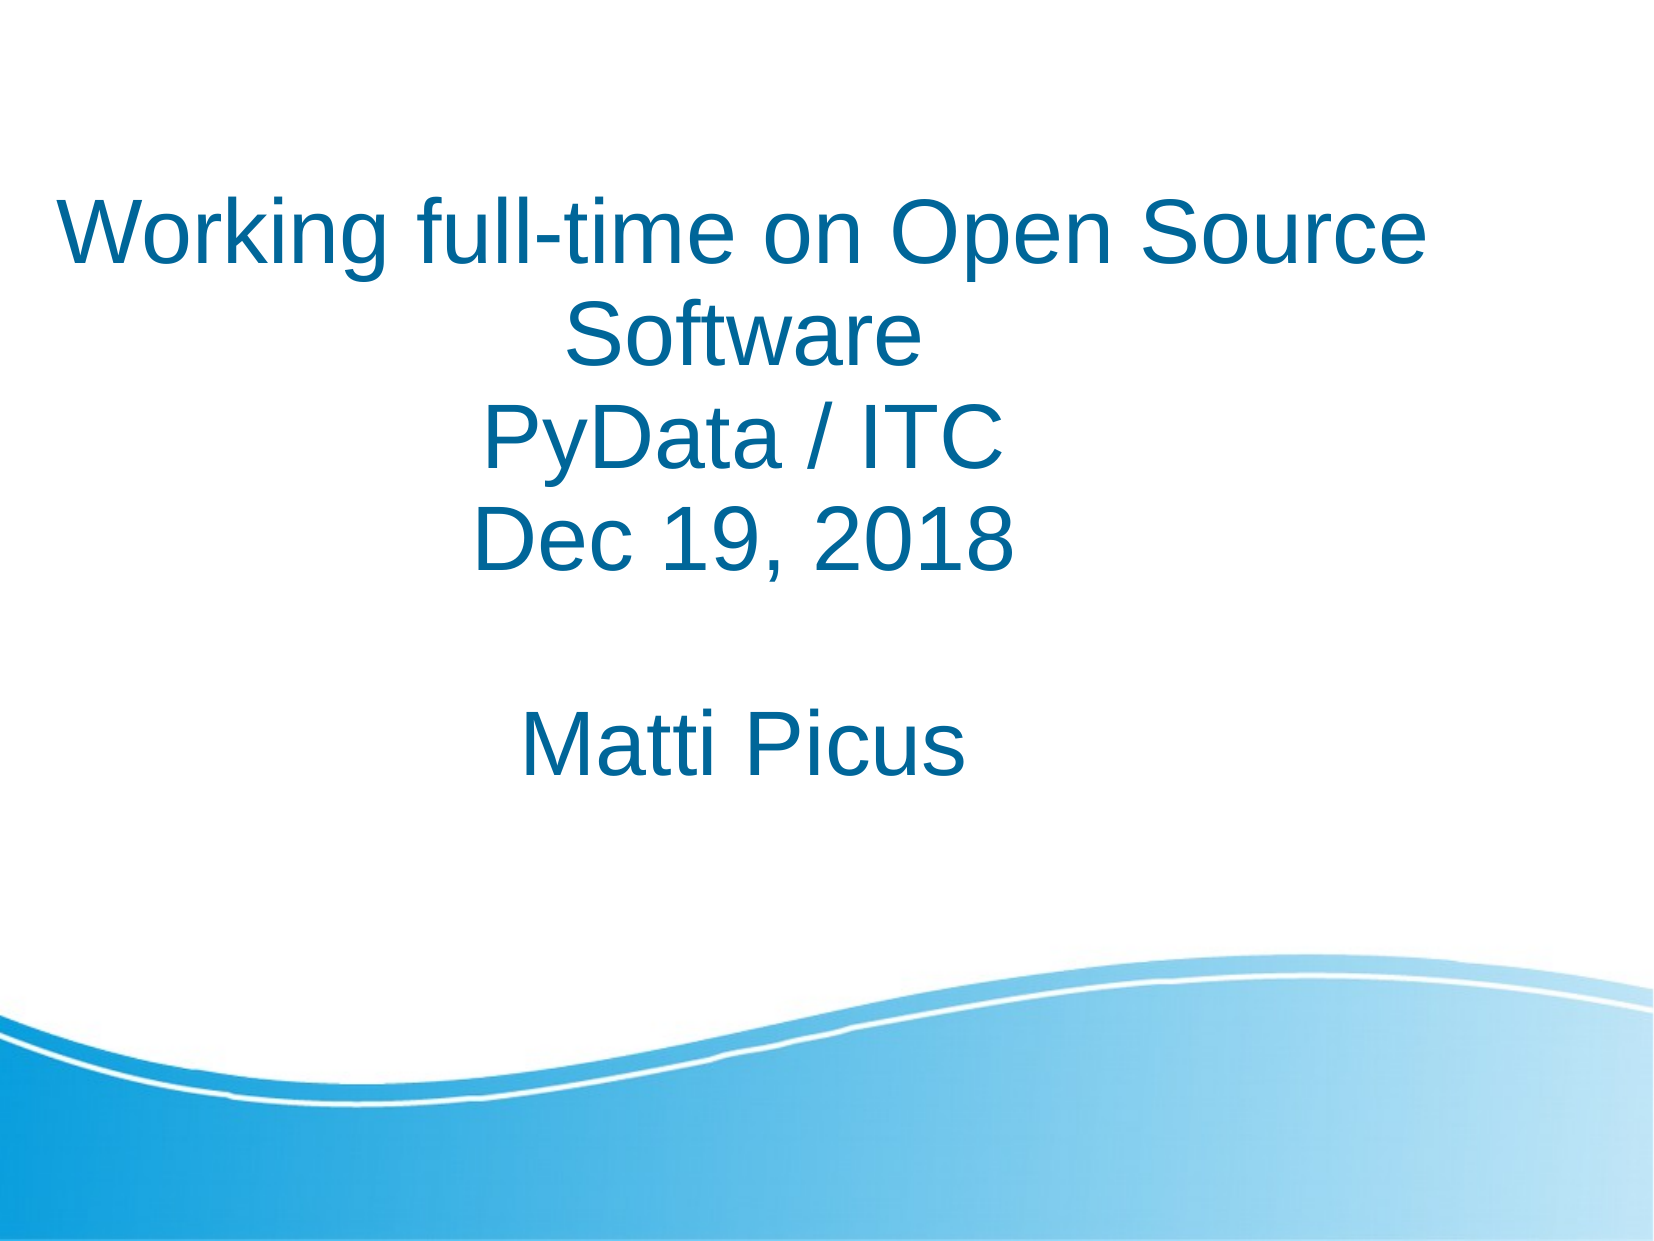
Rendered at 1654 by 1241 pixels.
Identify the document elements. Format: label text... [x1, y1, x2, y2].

title Working full-time on Open Source Software PyData / ITC Dec 19, 2018 Matti Picus [0, 180, 1489, 796]
picture [0, 121, 1654, 1241]
